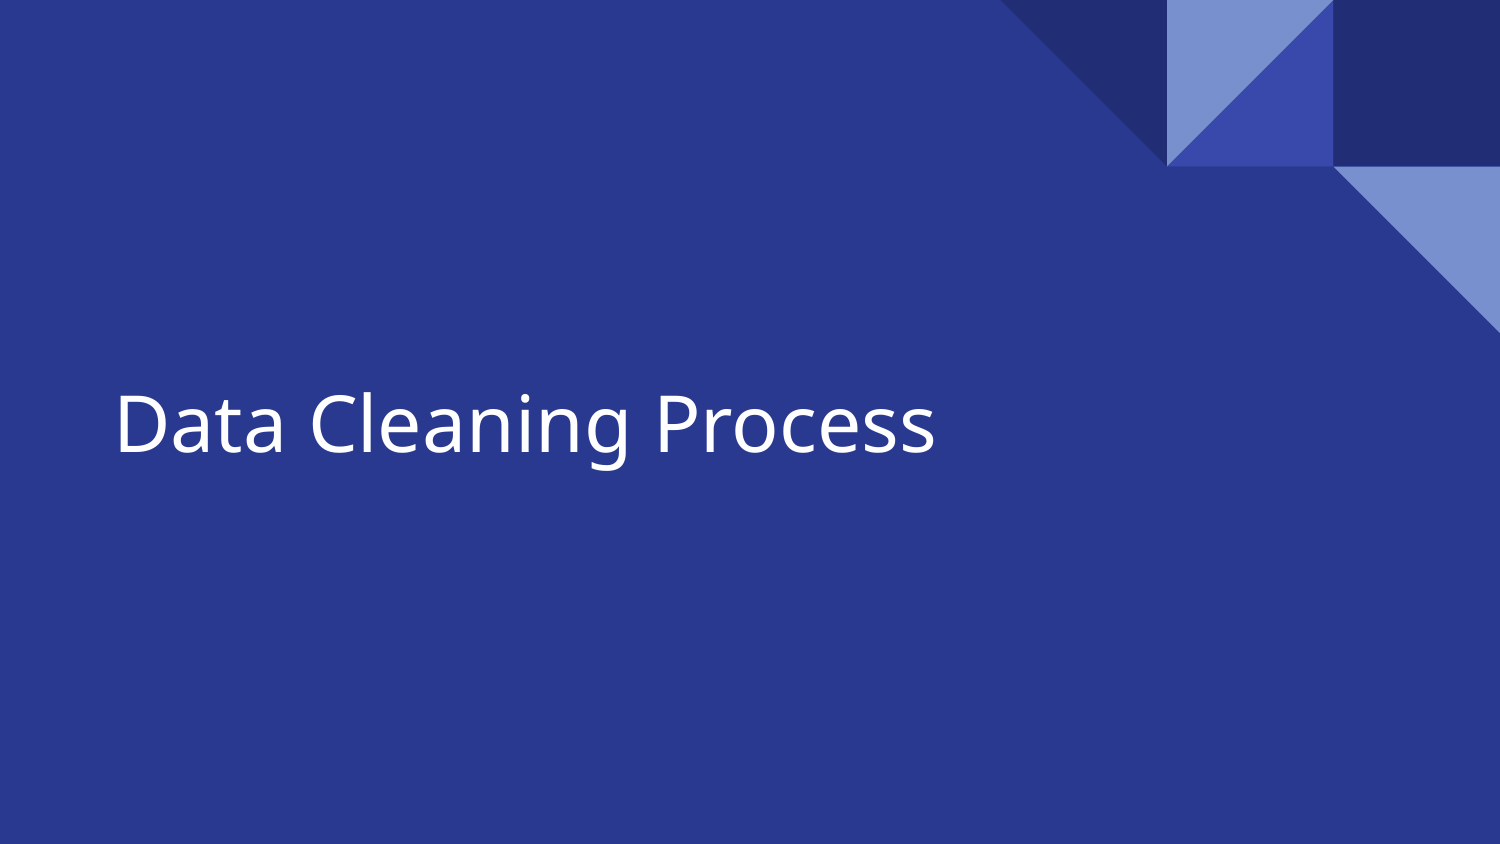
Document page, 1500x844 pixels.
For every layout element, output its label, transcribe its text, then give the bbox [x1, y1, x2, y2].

title Data Cleaning Process [98, 353, 1447, 491]
